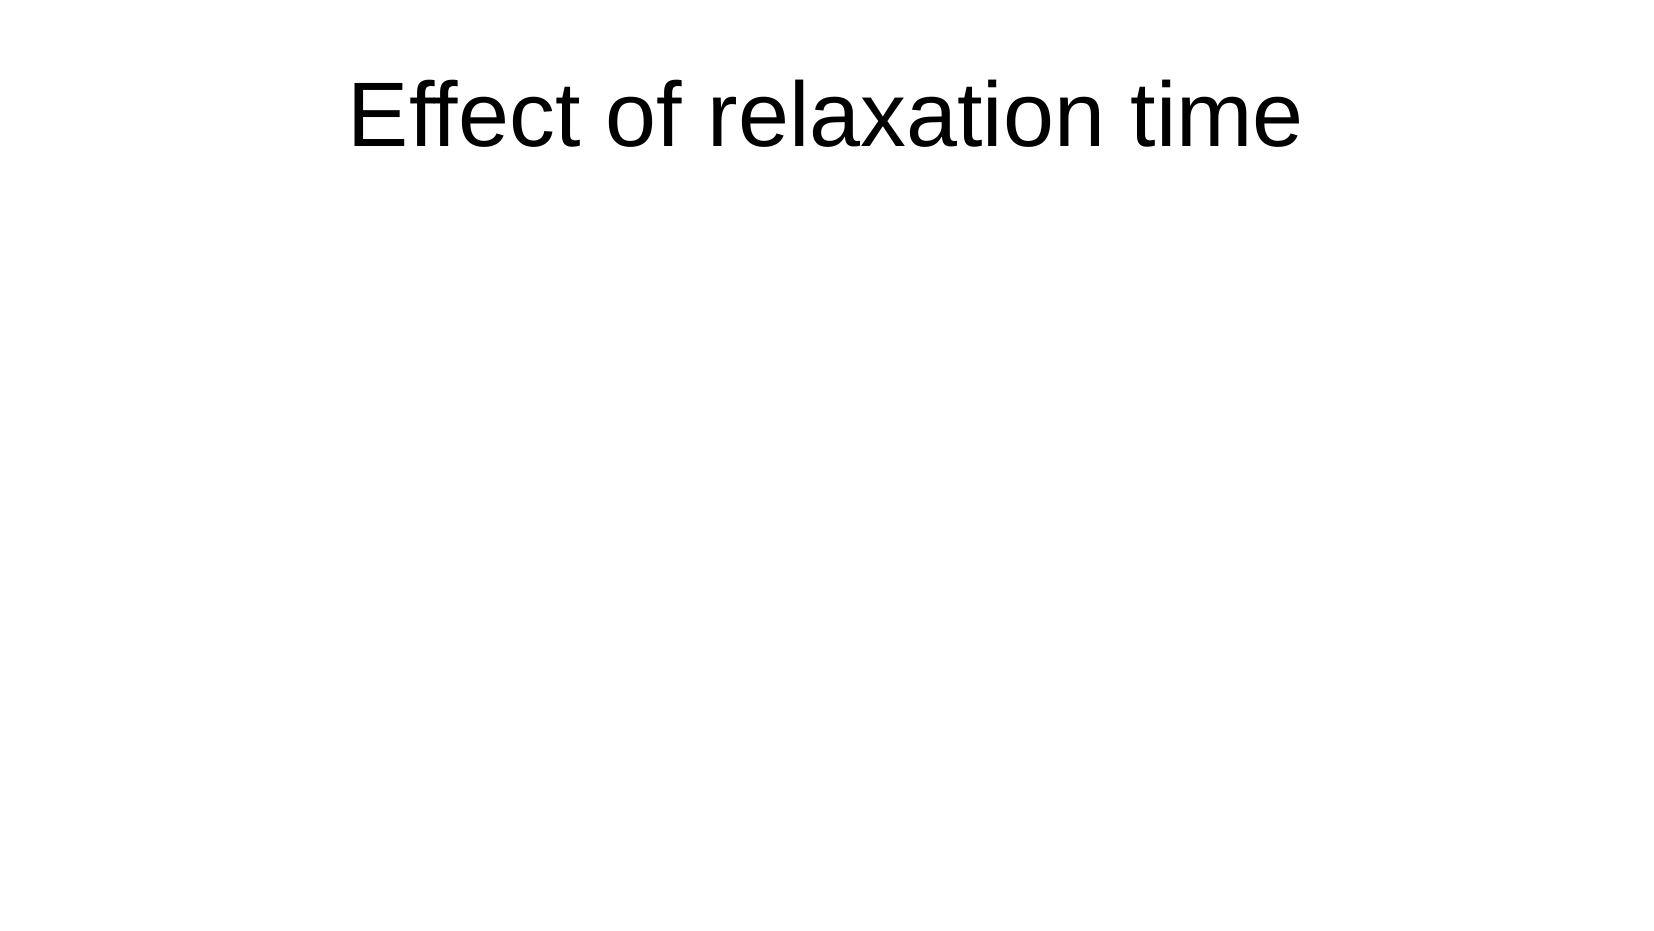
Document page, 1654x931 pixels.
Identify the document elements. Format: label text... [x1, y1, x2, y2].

title Effect of relaxation time [82, 37, 1571, 193]
